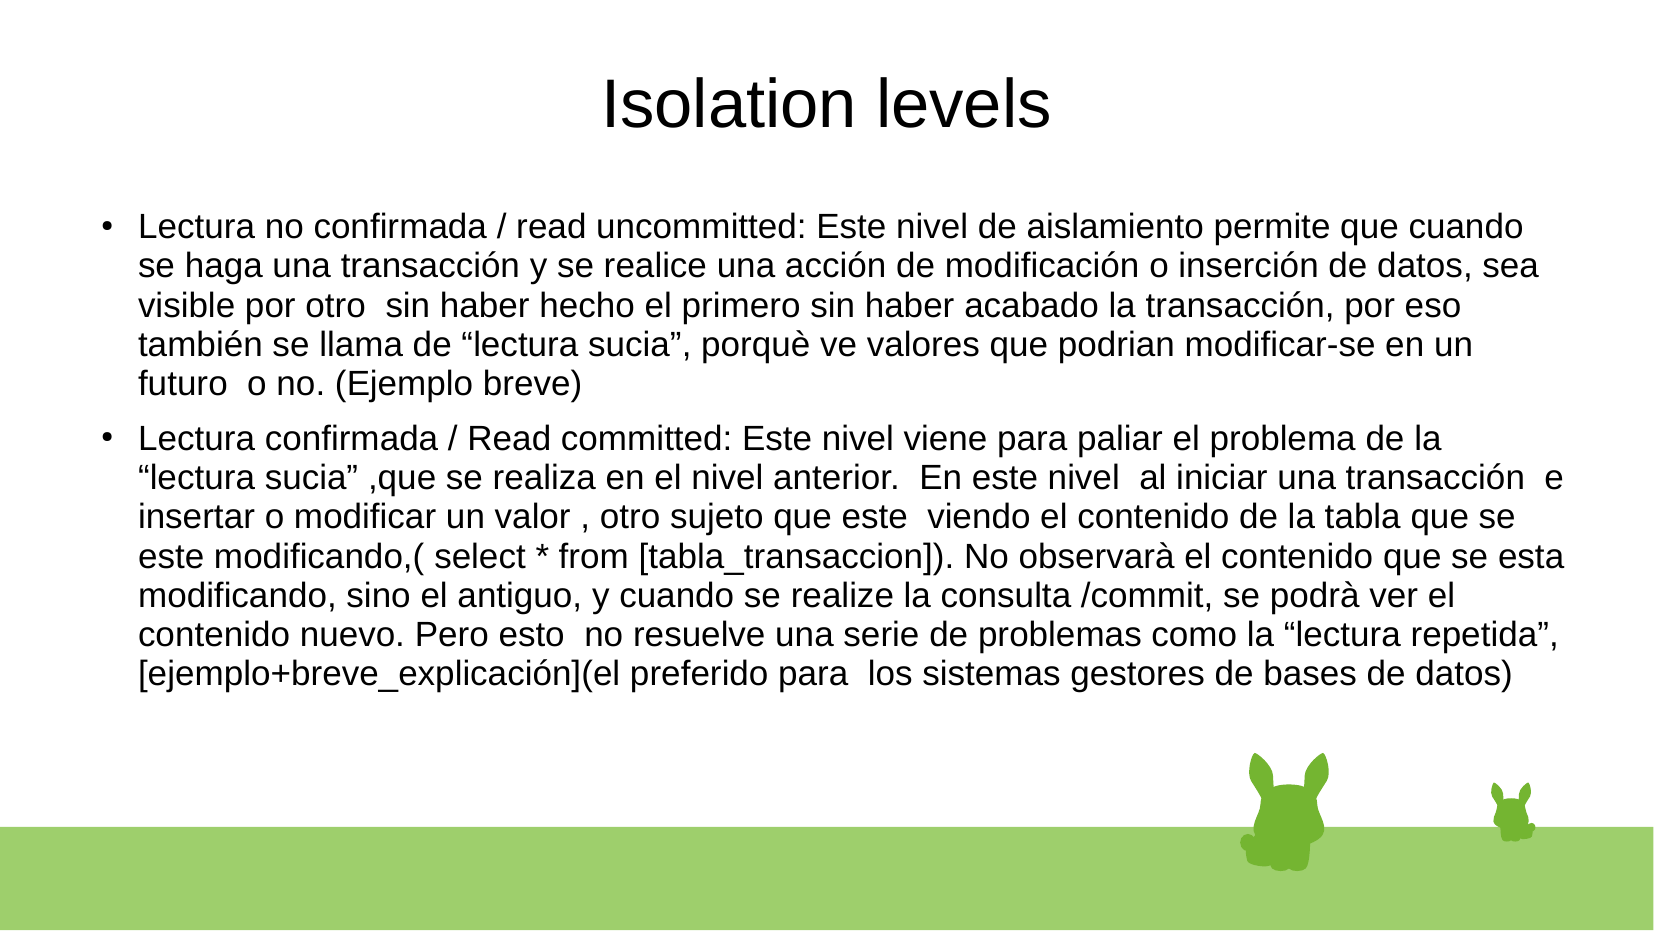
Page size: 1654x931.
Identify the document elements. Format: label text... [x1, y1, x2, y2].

title Isolation levels [88, 29, 1565, 178]
list Lectura no confirmada / read uncommitted: Este nivel de aislamiento permite que cuando se haga una transacción y se realice una acción de modificación o inserción de datos, sea visible por otro sin haber hecho el primero sin haber acabado la transacción, por eso también se llama de “lectura sucia”, porquè ve valores que podrian modificar-se en un futuro o no. (Ejemplo breve) Lectura confirmada / Read committed: Este nivel viene para paliar el problema de la “lectura sucia” ,que se realiza en el nivel anterior. En este nivel al iniciar una transacción e insertar o modificar un valor , otro sujeto que este viendo el contenido de la tabla que se este modificando,( select * from [tabla_transaccion]). No observarà el contenido que se esta modificando, sino el antiguo, y cuando se realize la consulta /commit, se podrà ver el contenido nuevo. Pero esto no resuelve una serie de problemas como la “lectura repetida”, [ejemplo+breve_explicación](el preferido para los sistemas gestores de bases de datos) [88, 206, 1565, 739]
